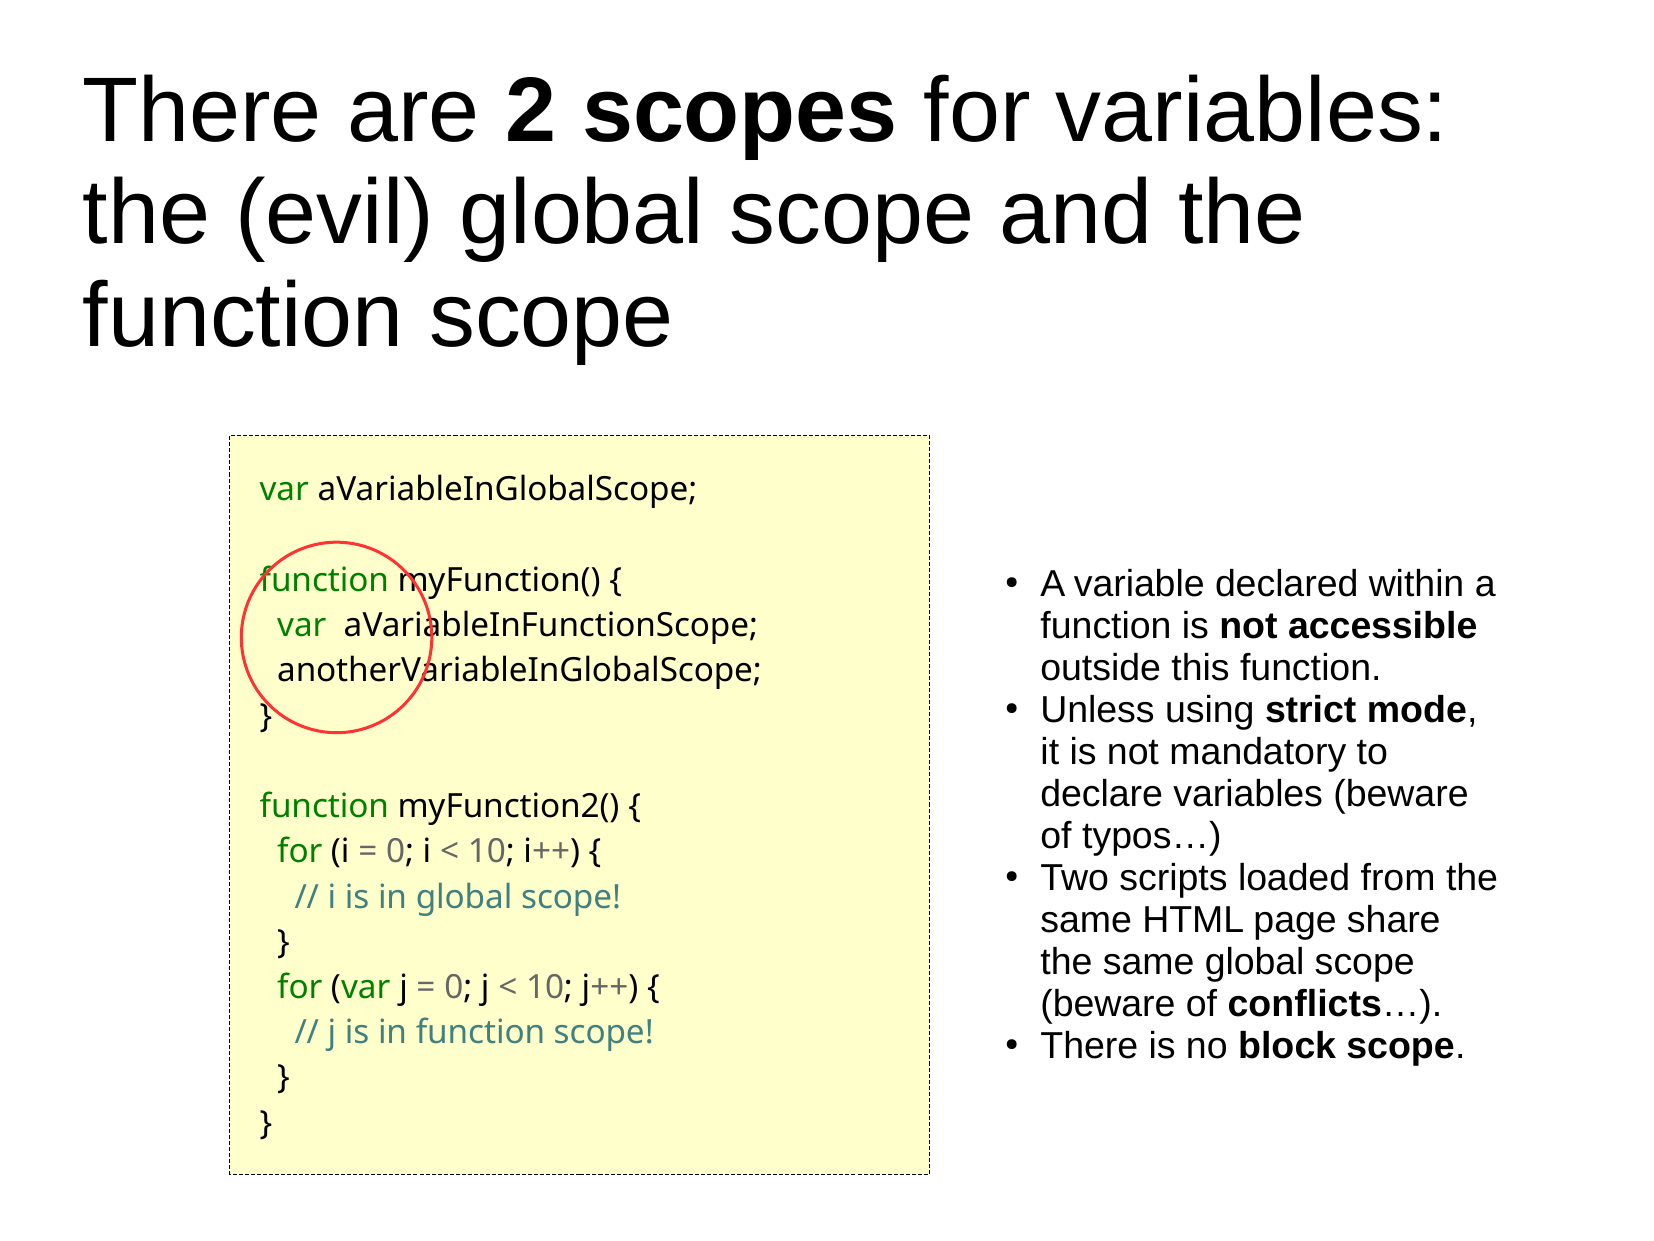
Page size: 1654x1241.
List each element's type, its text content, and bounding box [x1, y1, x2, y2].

text_box var aVariableInGlobalScope; function myFunction() { var aVariableInFunctionScope; anotherVariableInGlobalScope; } function myFunction2() { for (i = 0; i < 10; i++) { // i is in global scope! } for (var j = 0; j < 10; j++) { // j is in function scope! } } [229, 435, 930, 1119]
text_box A variable declared within a function is not accessible outside this function. Unless using strict mode, it is not mandatory to declare variables (beware of typos…) Two scripts loaded from the same HTML page share the same global scope (beware of conflicts…). There is no block scope. [975, 532, 1531, 1091]
title There are 2 scopes for variables: the (evil) global scope and the function scope [82, 58, 1571, 366]
